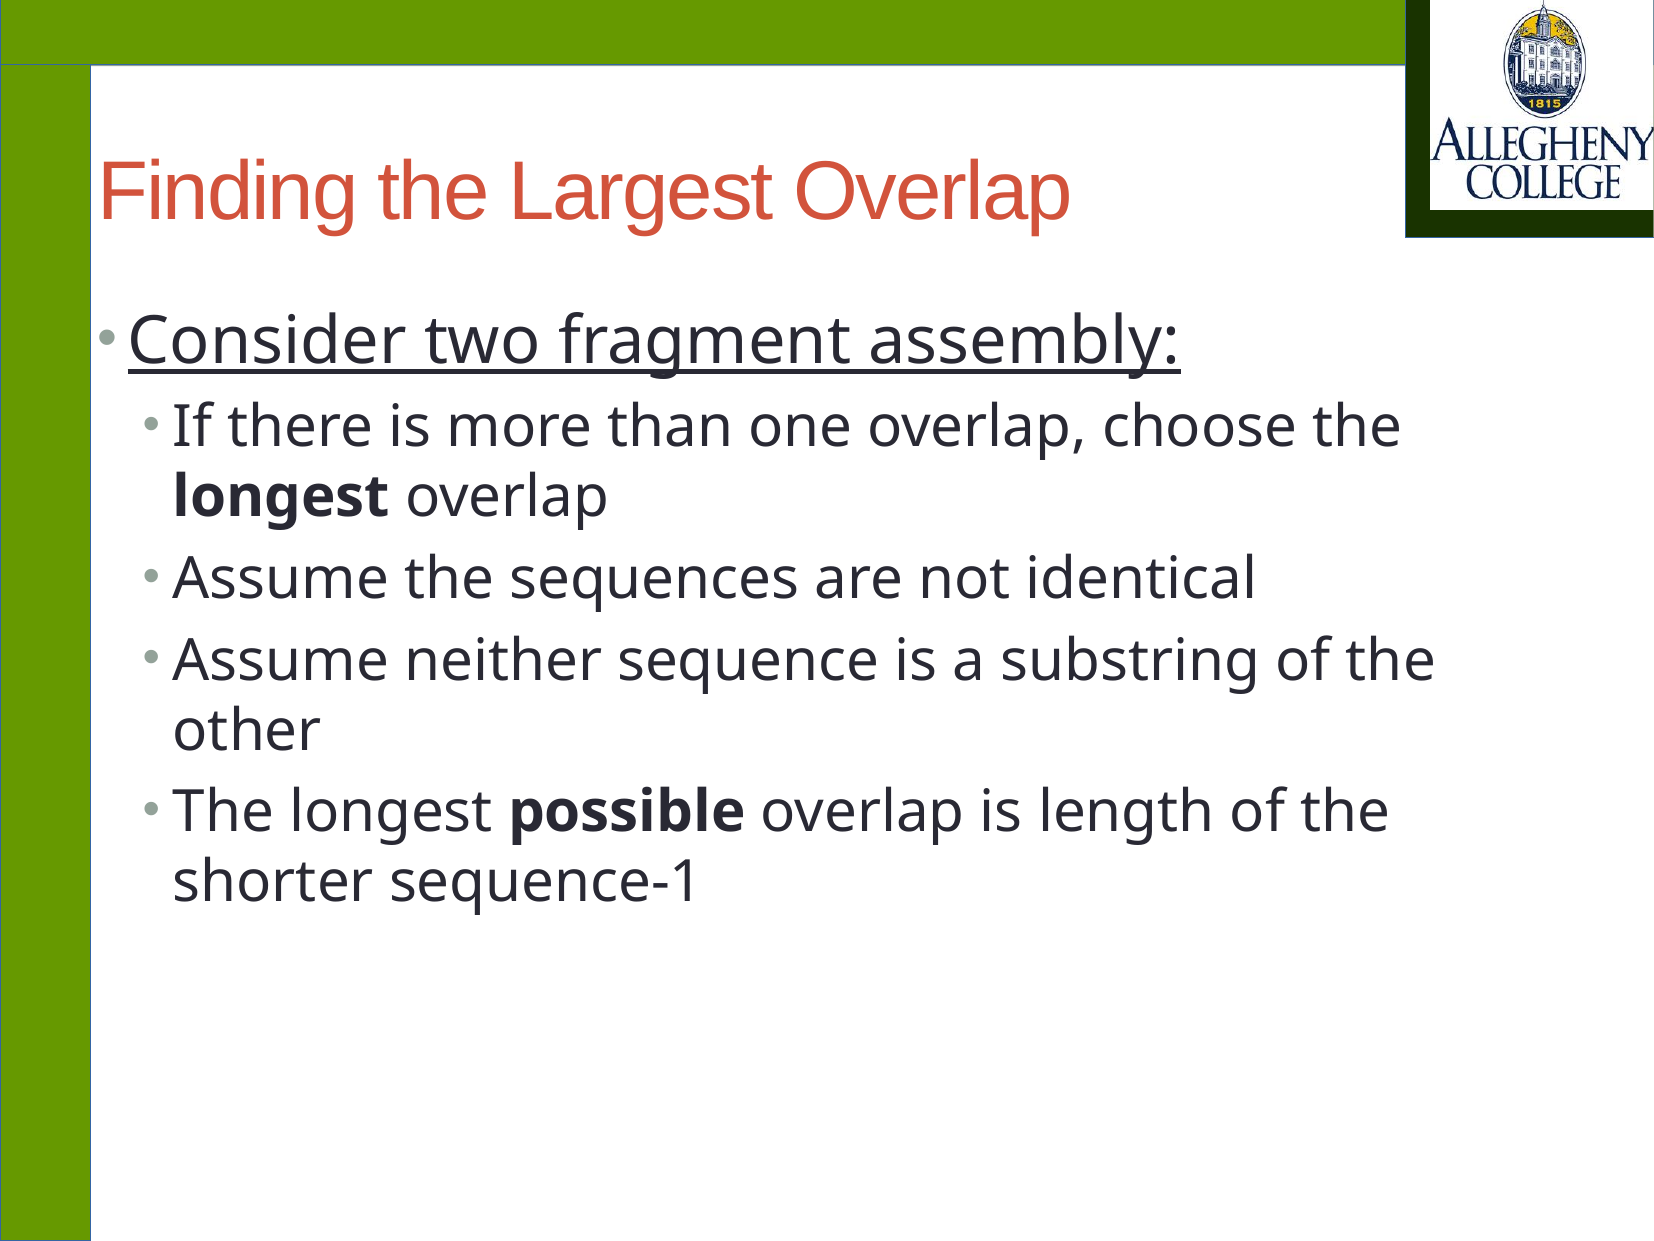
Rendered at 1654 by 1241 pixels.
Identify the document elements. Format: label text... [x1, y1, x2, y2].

list Consider two fragment assembly: If there is more than one overlap, choose the longest overlap Assume the sequences are not identical Assume neither sequence is a substring of the other The longest possible overlap is length of the shorter sequence-1 [91, 289, 1571, 1172]
title Finding the Largest Overlap [91, 96, 1571, 276]
picture [1430, 0, 1654, 210]
text_box [0, 0, 1654, 1241]
